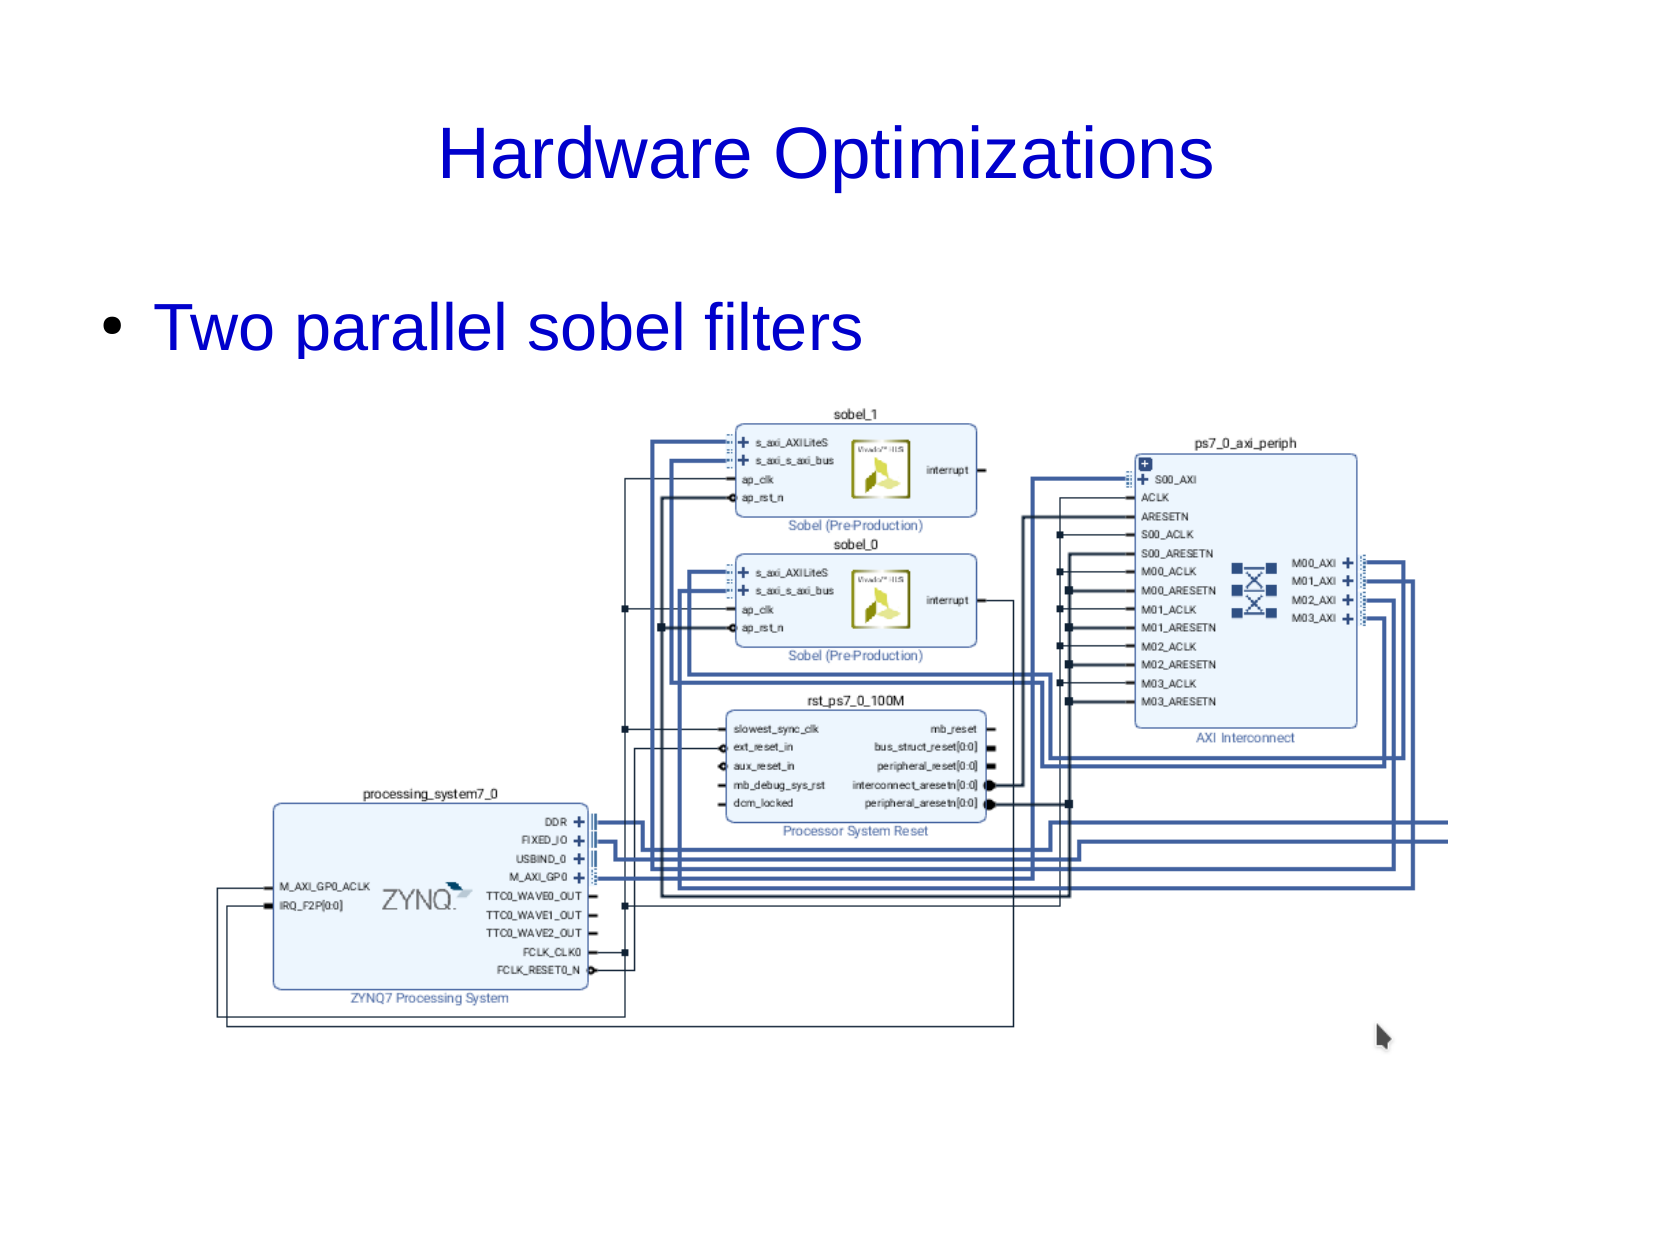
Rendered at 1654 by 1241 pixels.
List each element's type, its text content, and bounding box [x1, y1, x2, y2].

title Hardware Optimizations [82, 49, 1571, 257]
picture [210, 359, 1448, 1059]
list Two parallel sobel filters [82, 290, 1571, 1010]
